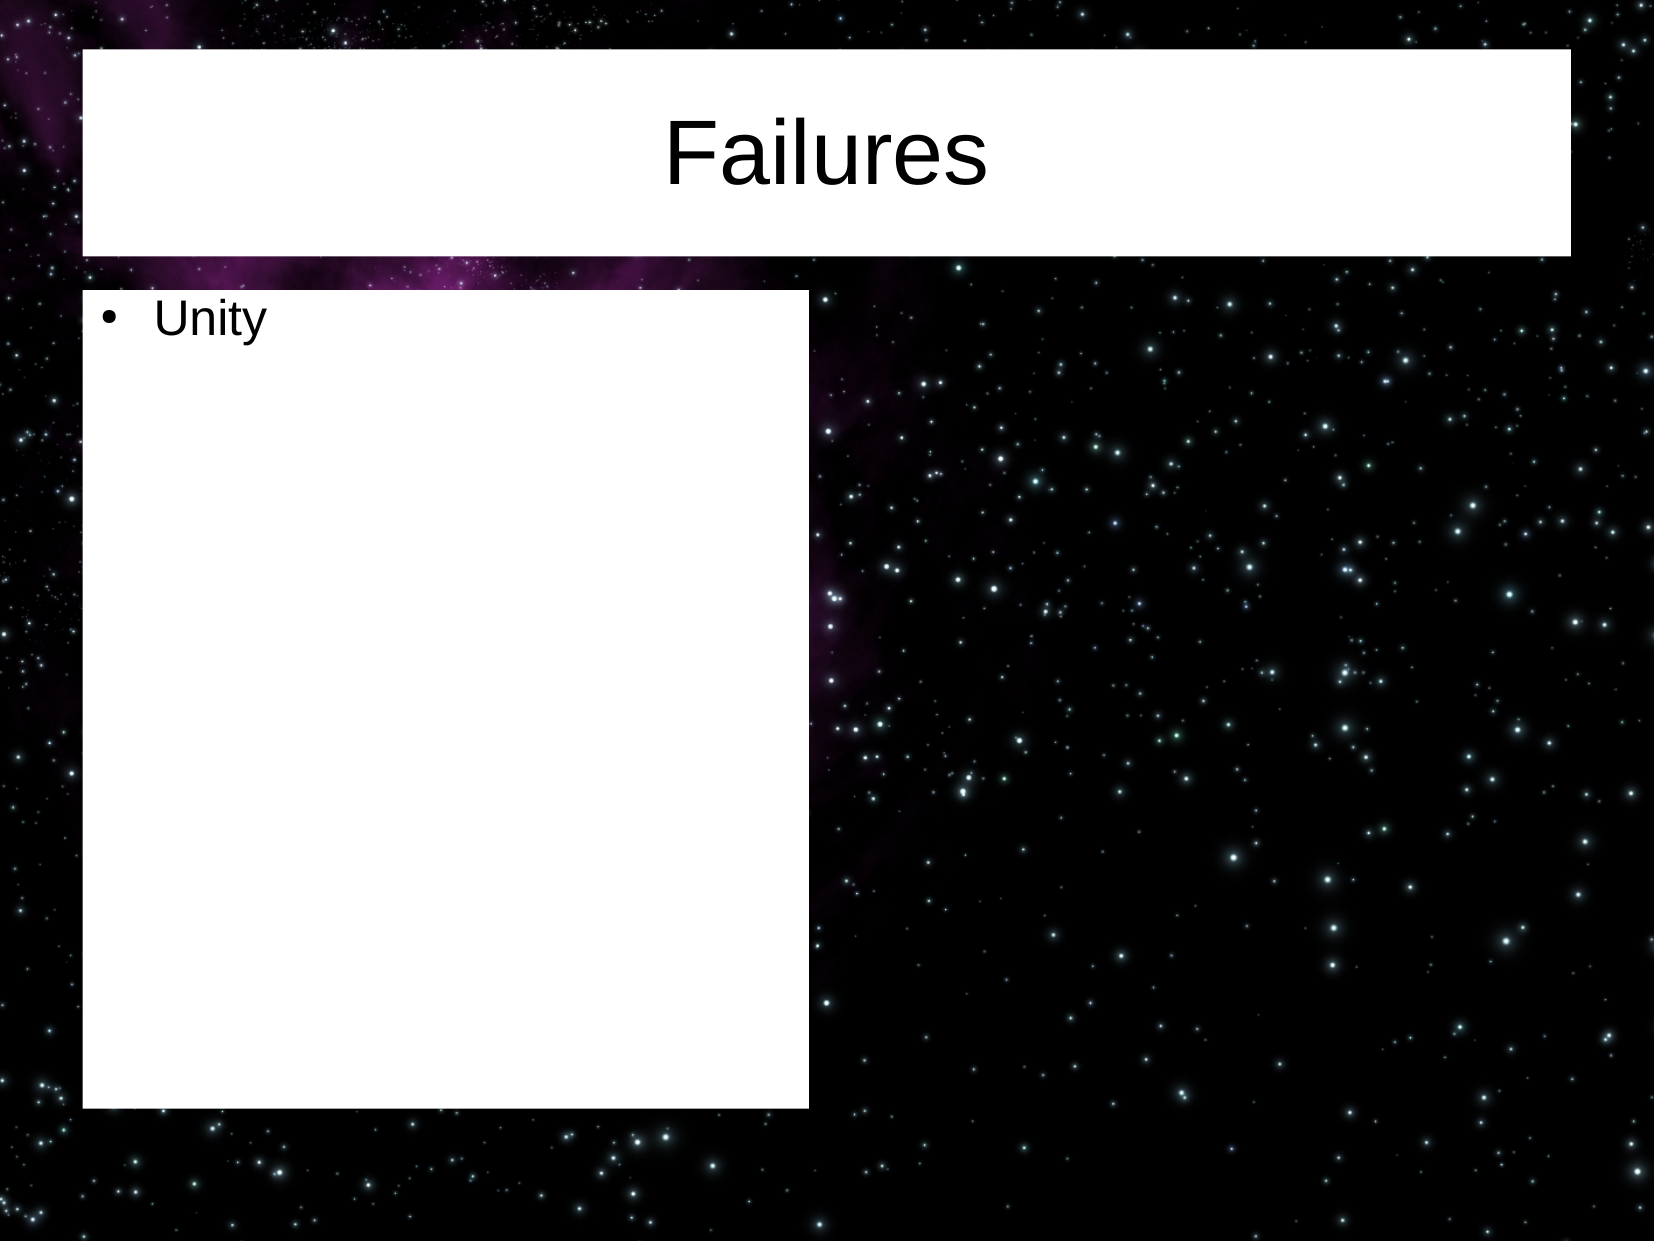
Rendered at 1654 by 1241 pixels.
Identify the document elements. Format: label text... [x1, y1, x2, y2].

list Unity [82, 290, 809, 1109]
picture [0, 0, 1654, 1241]
title Failures [82, 49, 1571, 257]
